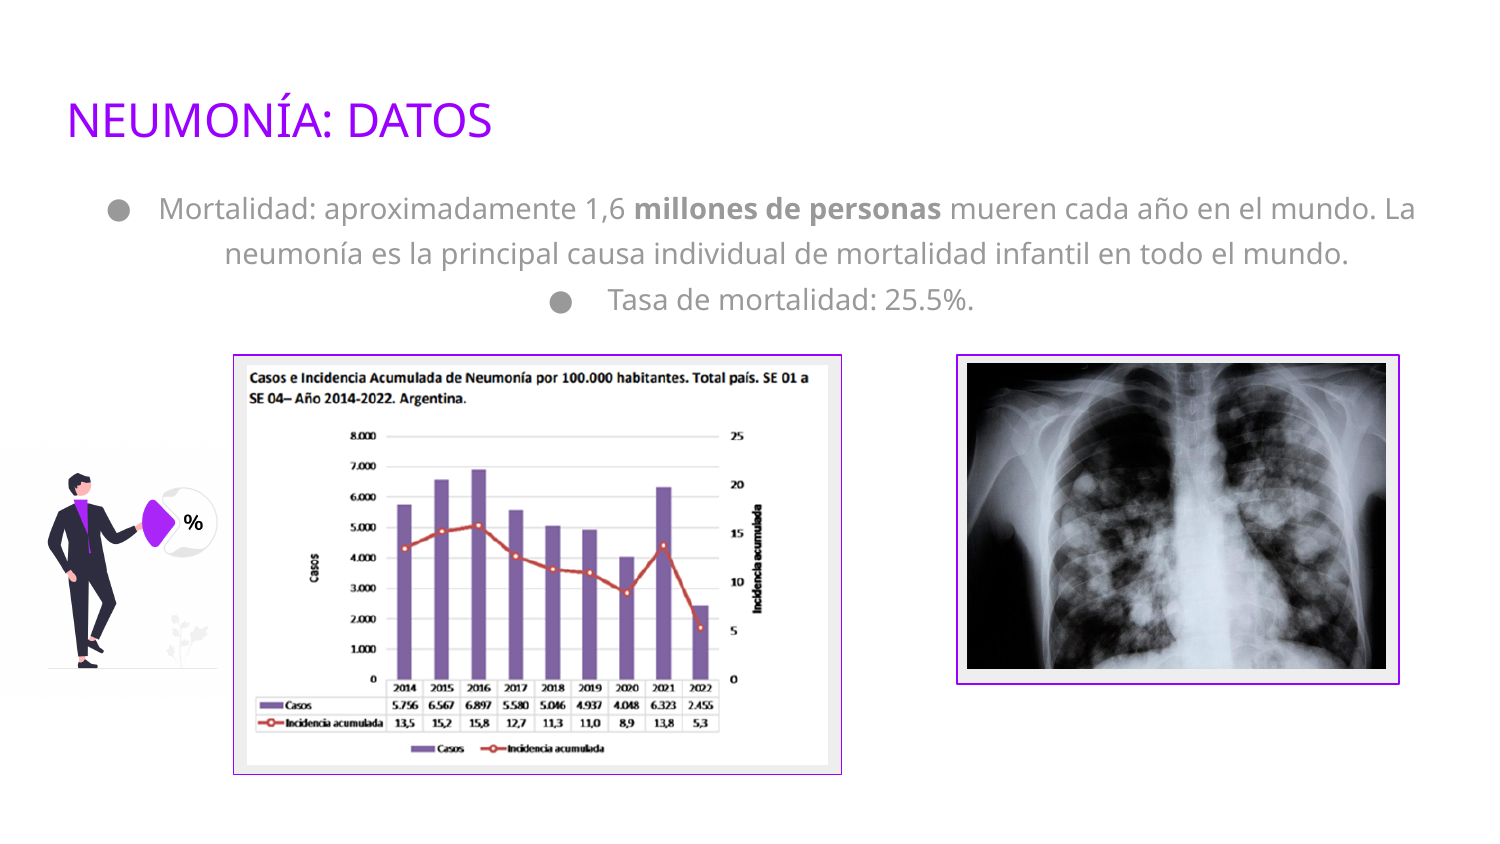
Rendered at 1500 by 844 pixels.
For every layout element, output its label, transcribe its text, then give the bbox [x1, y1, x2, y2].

text_box [233, 355, 842, 775]
picture [0, 441, 230, 771]
title NEUMONÍA: DATOS [51, 72, 1449, 167]
picture [247, 365, 828, 765]
list Mortalidad: aproximadamente 1,6 millones de personas mueren cada año en el mundo. La neumonía es la principal causa individual de mortalidad infantil en todo el mundo. Tasa de mortalidad: 25.5%. [51, 167, 1449, 750]
text_box [956, 355, 1399, 685]
picture [967, 363, 1386, 669]
